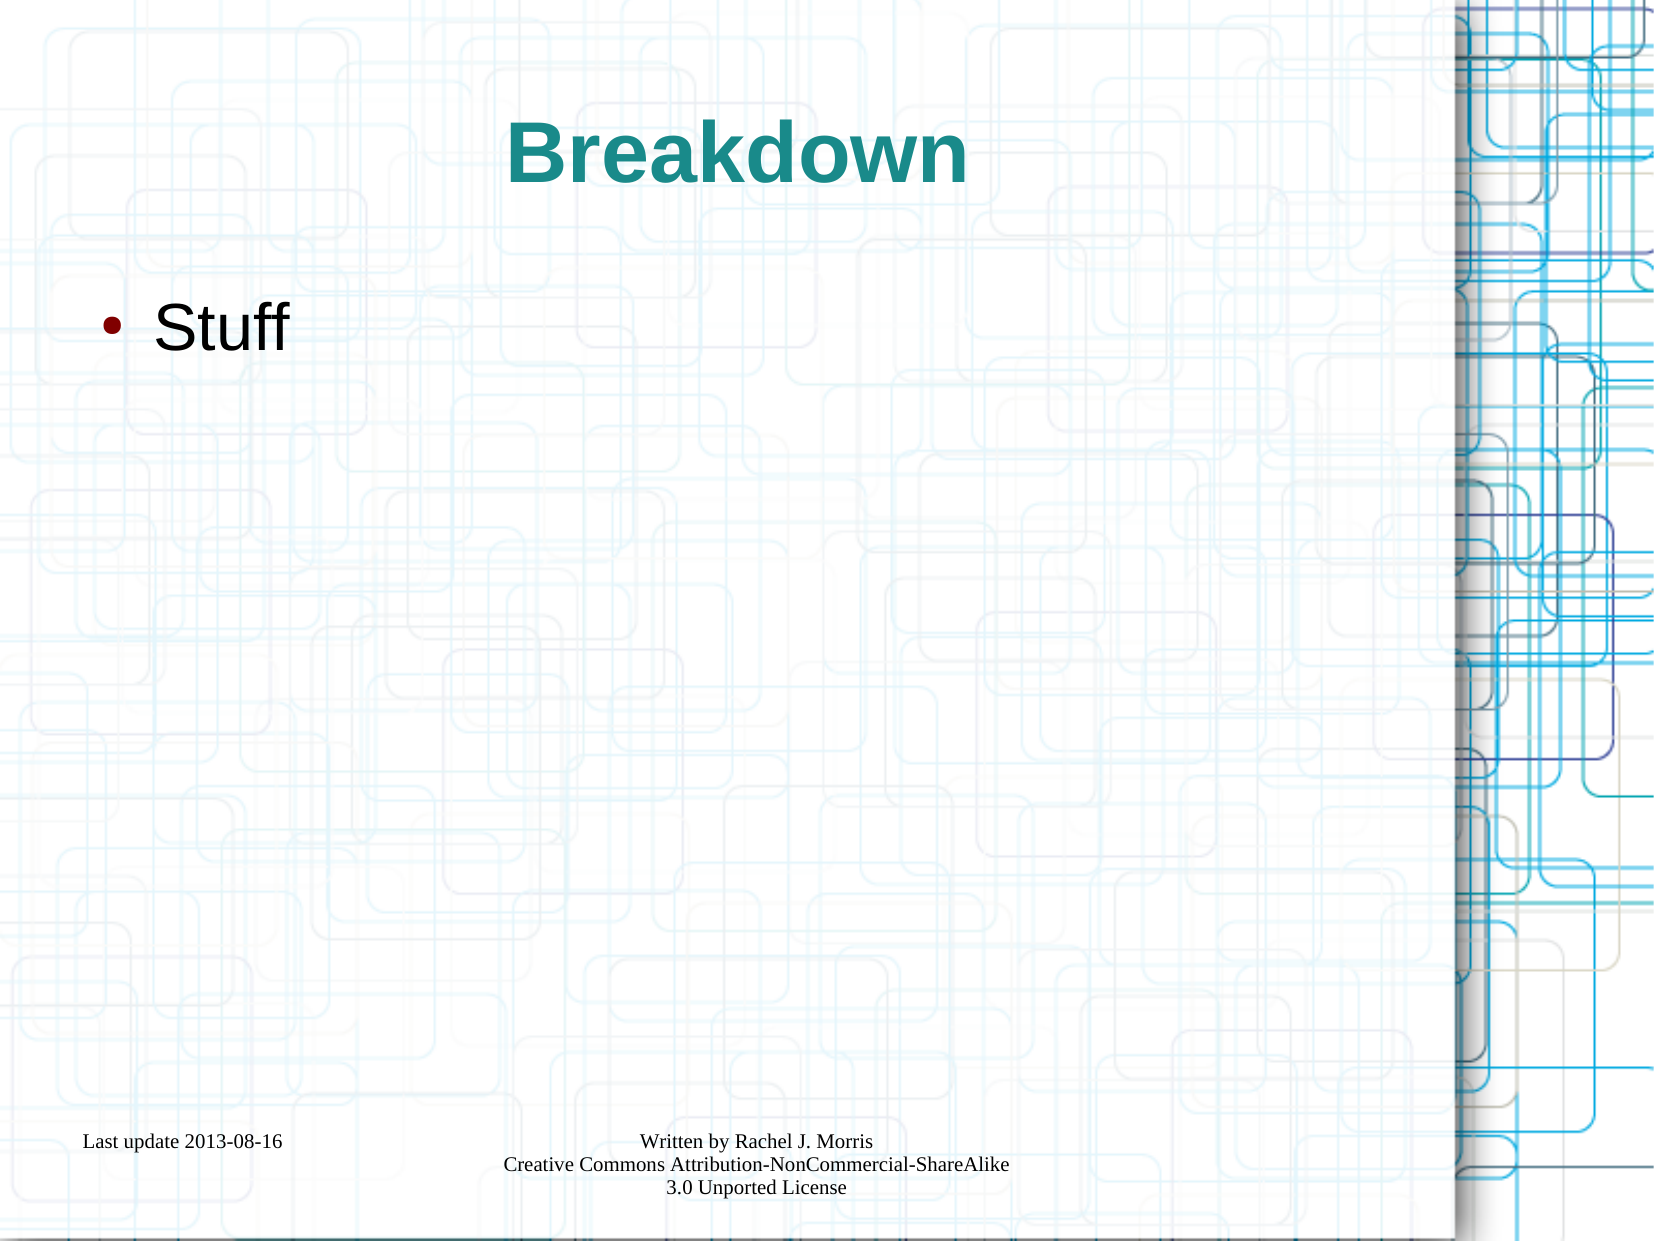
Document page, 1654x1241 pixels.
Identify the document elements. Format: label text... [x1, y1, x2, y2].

title Breakdown [59, 49, 1418, 257]
list Stuff [82, 290, 1418, 1010]
picture [0, 0, 1654, 1241]
